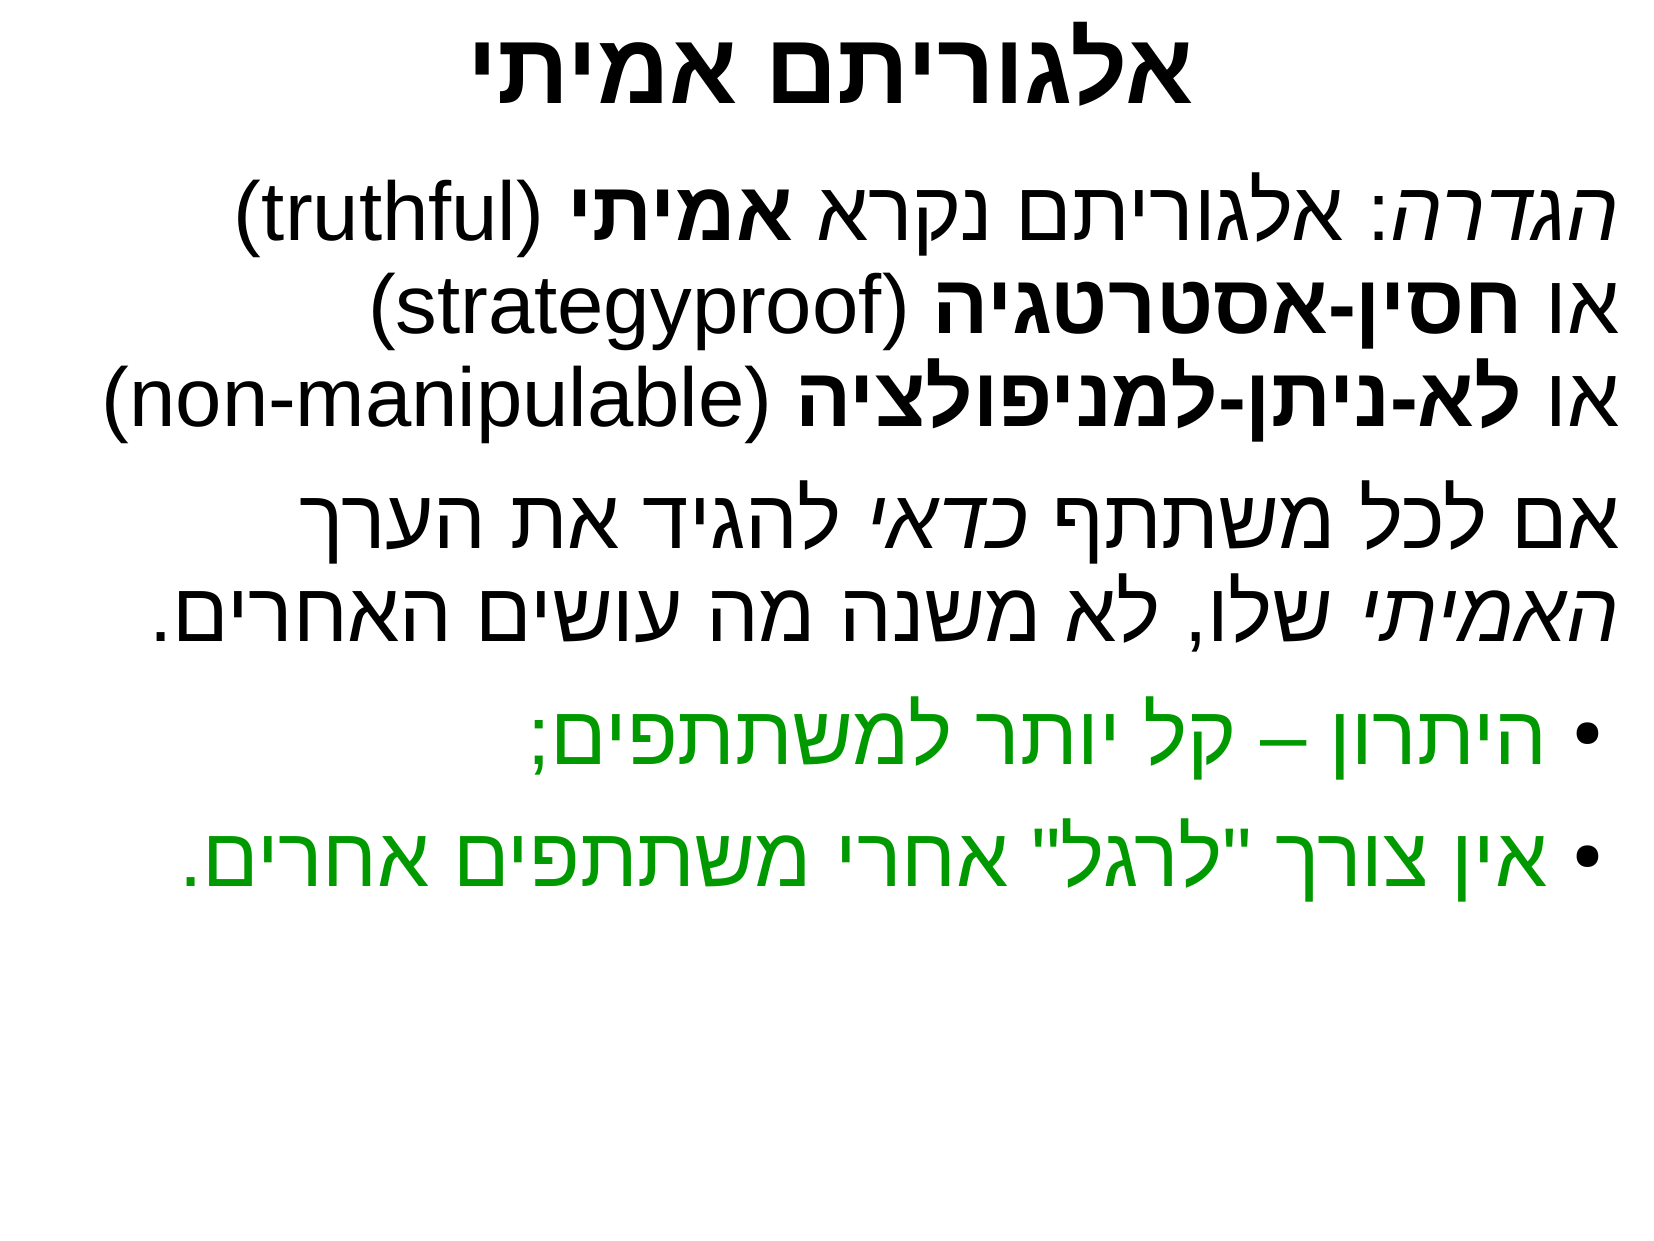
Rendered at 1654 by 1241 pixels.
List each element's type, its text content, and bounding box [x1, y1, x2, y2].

list הגדרה: אלגוריתם נקרא אמיתי (truthful) או חסין-אסטרטגיה (strategyproof) או לא-ניתן-למניפולציה (non-manipulable) אם לכל משתתף כדאי להגיד את הערך האמיתי שלו, לא משנה מה עושים האחרים. היתרון – קל יותר למשתתפים; אין צורך "לרגל" אחרי משתתפים אחרים. [30, 165, 1621, 1216]
title אלגוריתם אמיתי [86, 0, 1576, 151]
